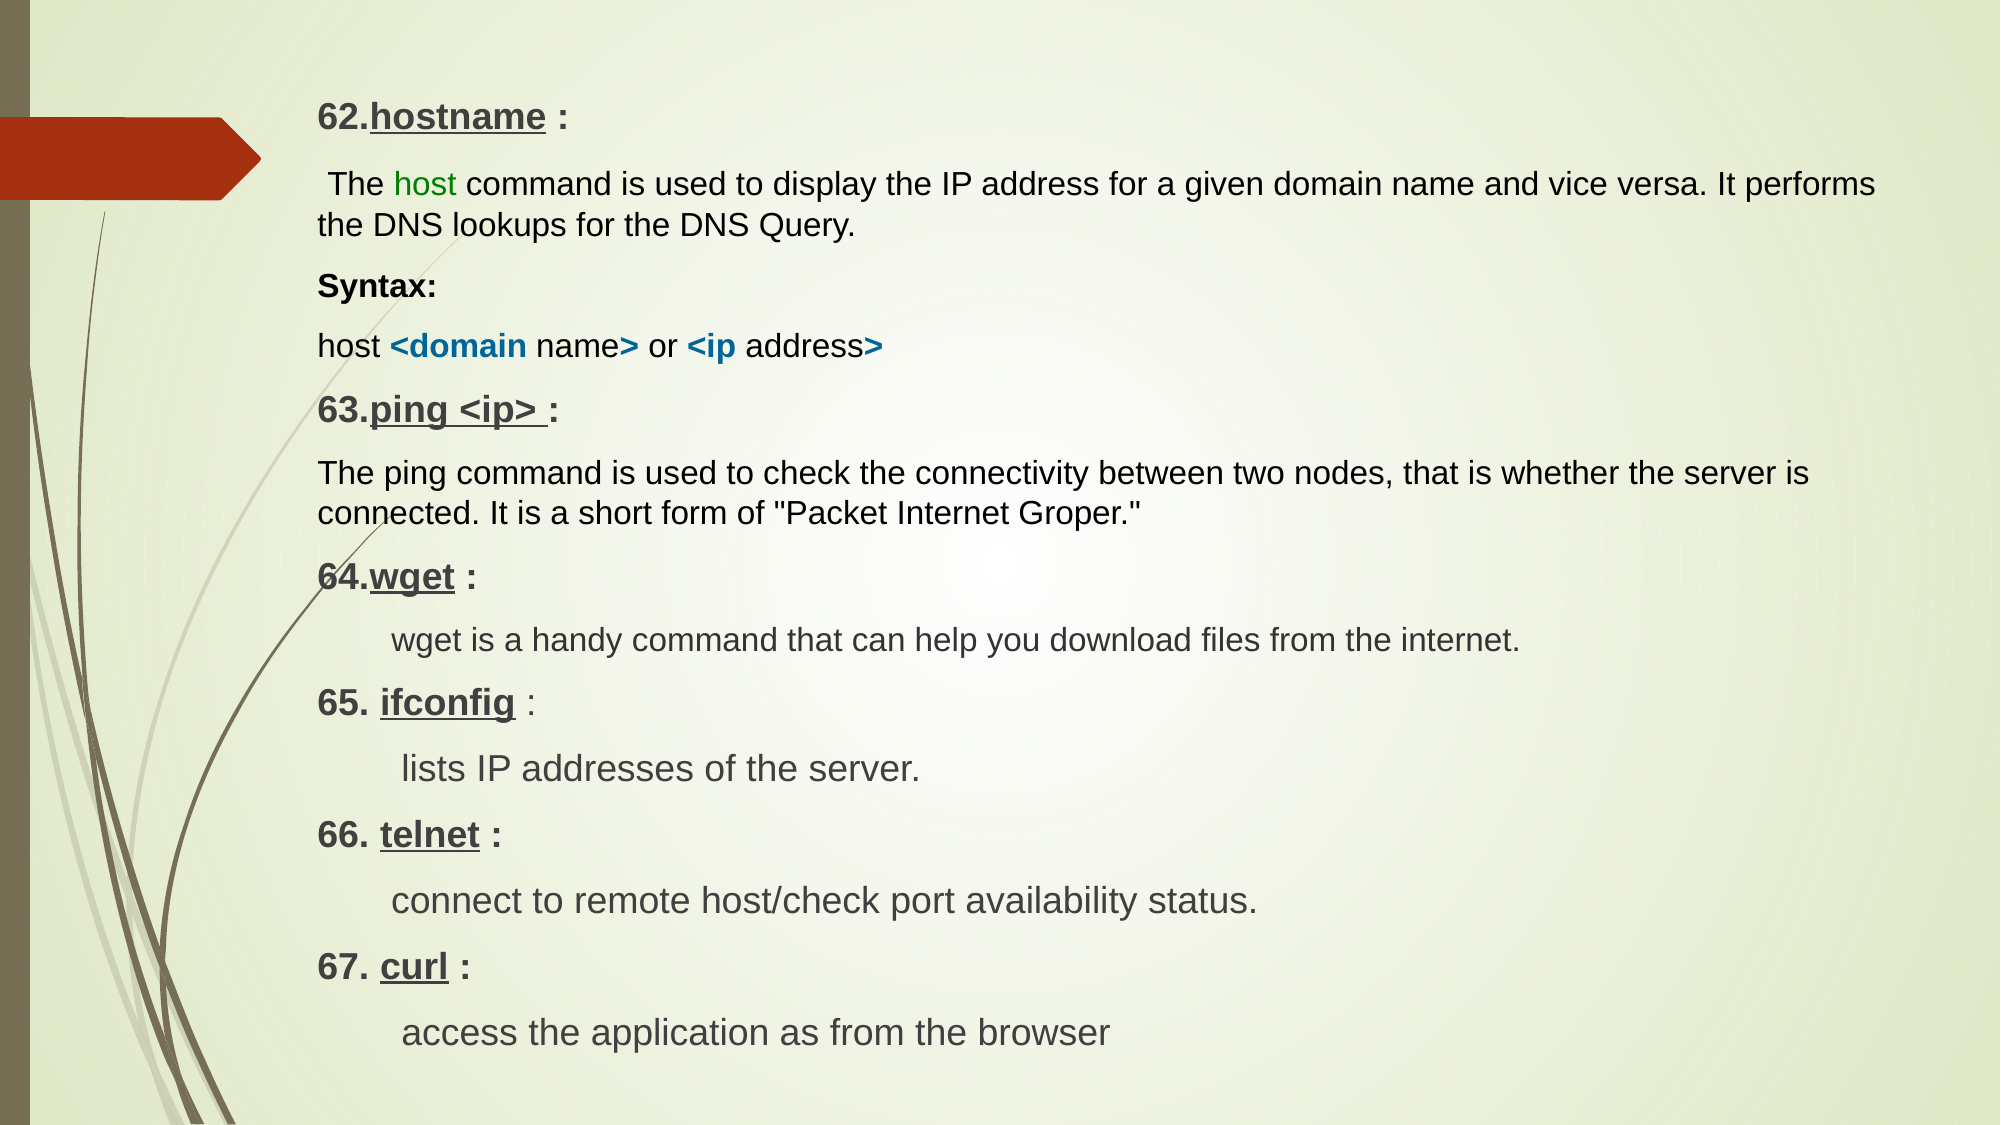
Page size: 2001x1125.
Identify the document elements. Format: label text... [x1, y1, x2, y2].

list 62.hostname : The host command is used to display the IP address for a given domain name and vice versa. It performs the DNS lookups for the DNS Query. Syntax: host <domain name> or <ip address> 63.ping <ip> : The ping command is used to check the connectivity between two nodes, that is whether the server is connected. It is a short form of "Packet Internet Groper." 64.wget : wget is a handy command that can help you download files from the internet. 65. ifconfig : lists IP addresses of the server. 66. telnet : connect to remote host/check port availability status. 67. curl : access the application as from the browser [302, 84, 1913, 1062]
